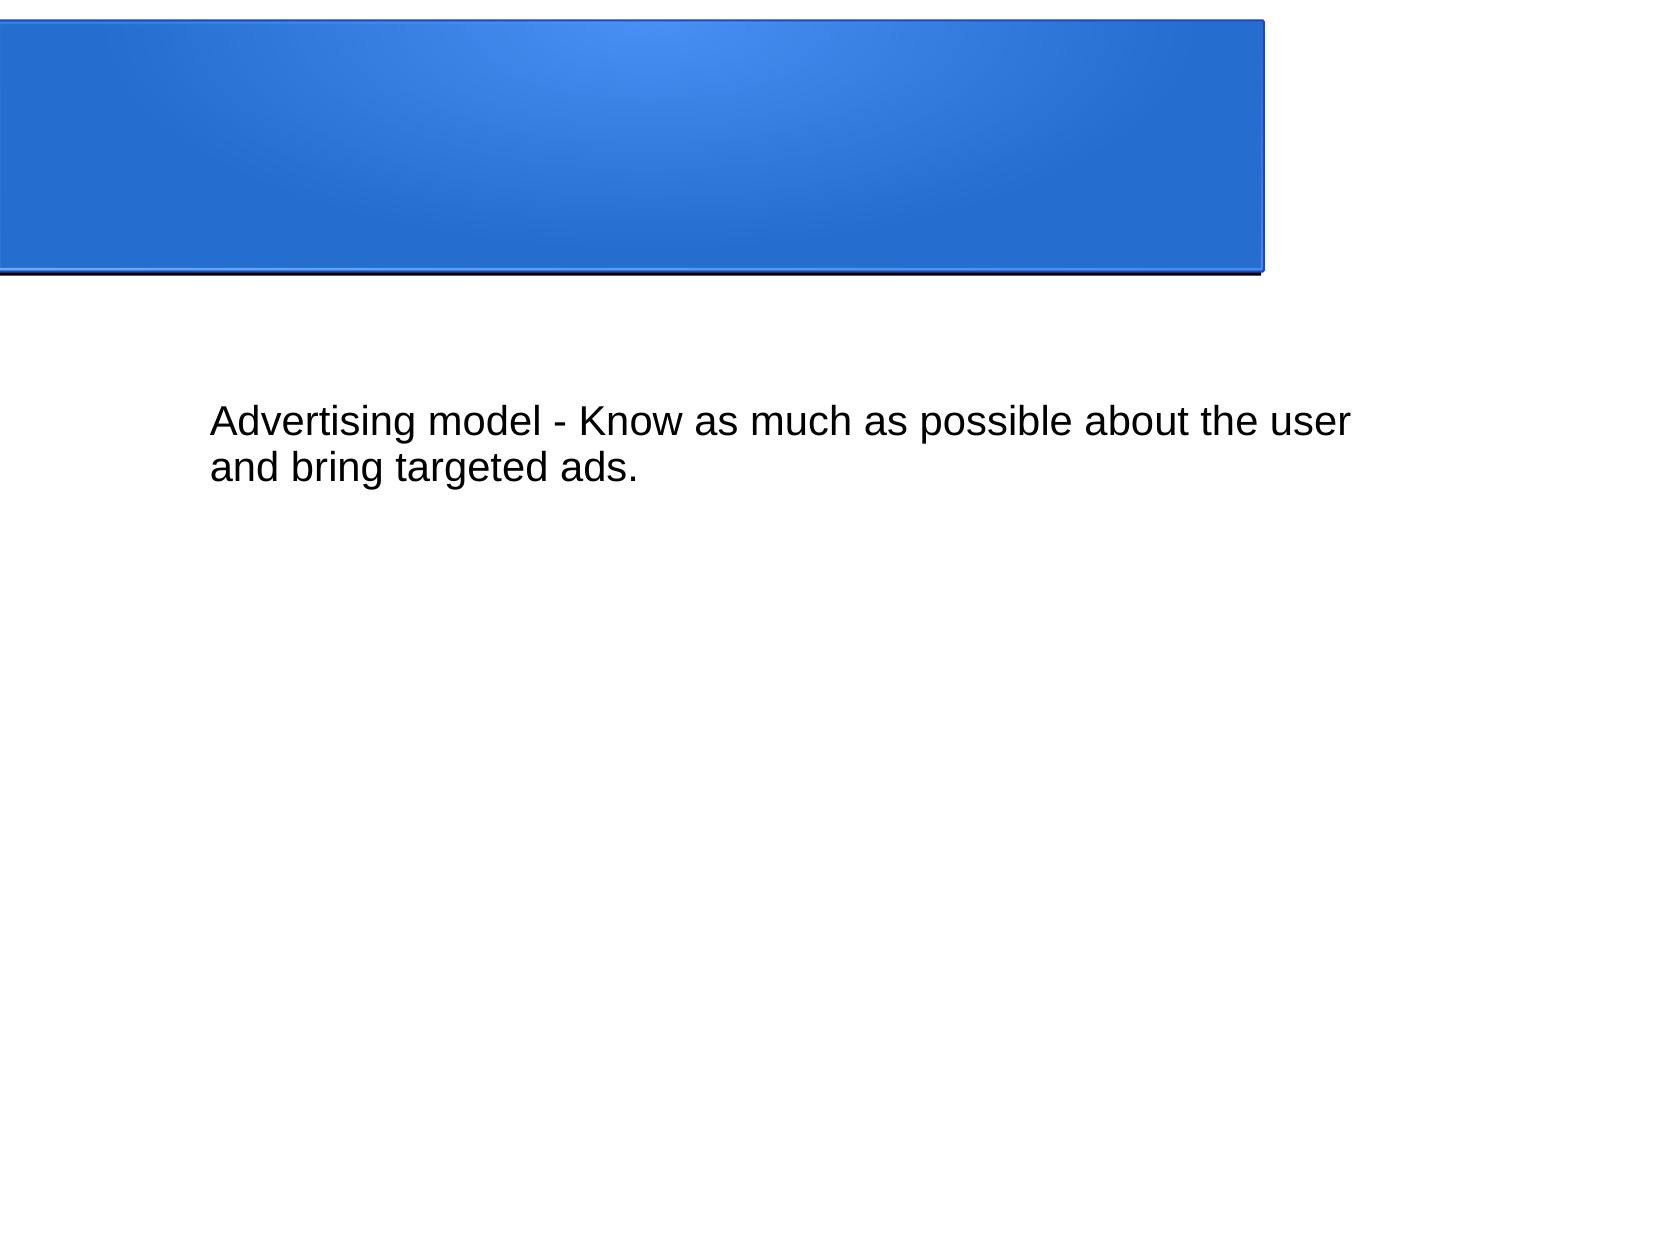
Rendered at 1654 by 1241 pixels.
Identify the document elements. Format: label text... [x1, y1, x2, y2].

text_box Advertising model - Know as much as possible about the user and bring targeted ads. [195, 390, 1396, 499]
